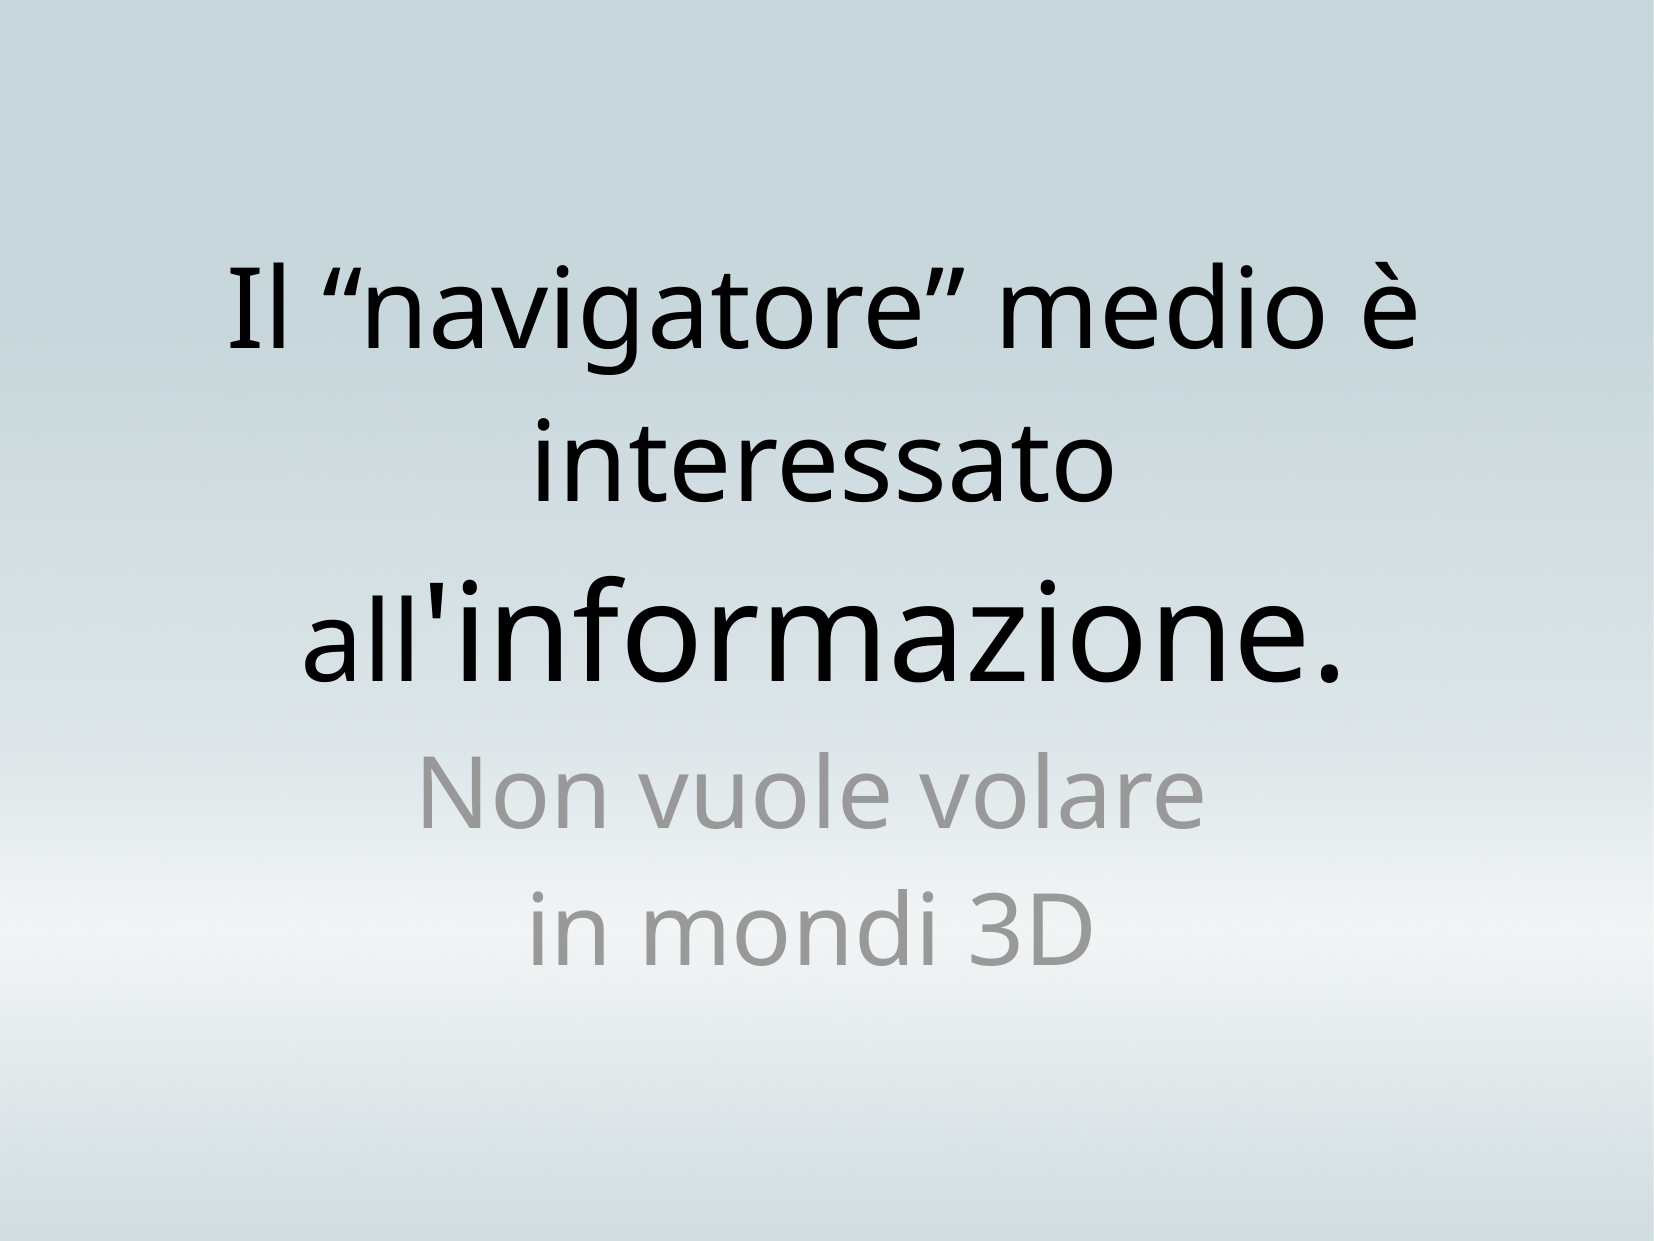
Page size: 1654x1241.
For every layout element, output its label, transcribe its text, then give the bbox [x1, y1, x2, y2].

picture [0, 0, 1654, 1241]
text_box Il “navigatore” medio è interessato all'informazione. Non vuole volare in mondi 3D [137, 220, 1512, 1022]
